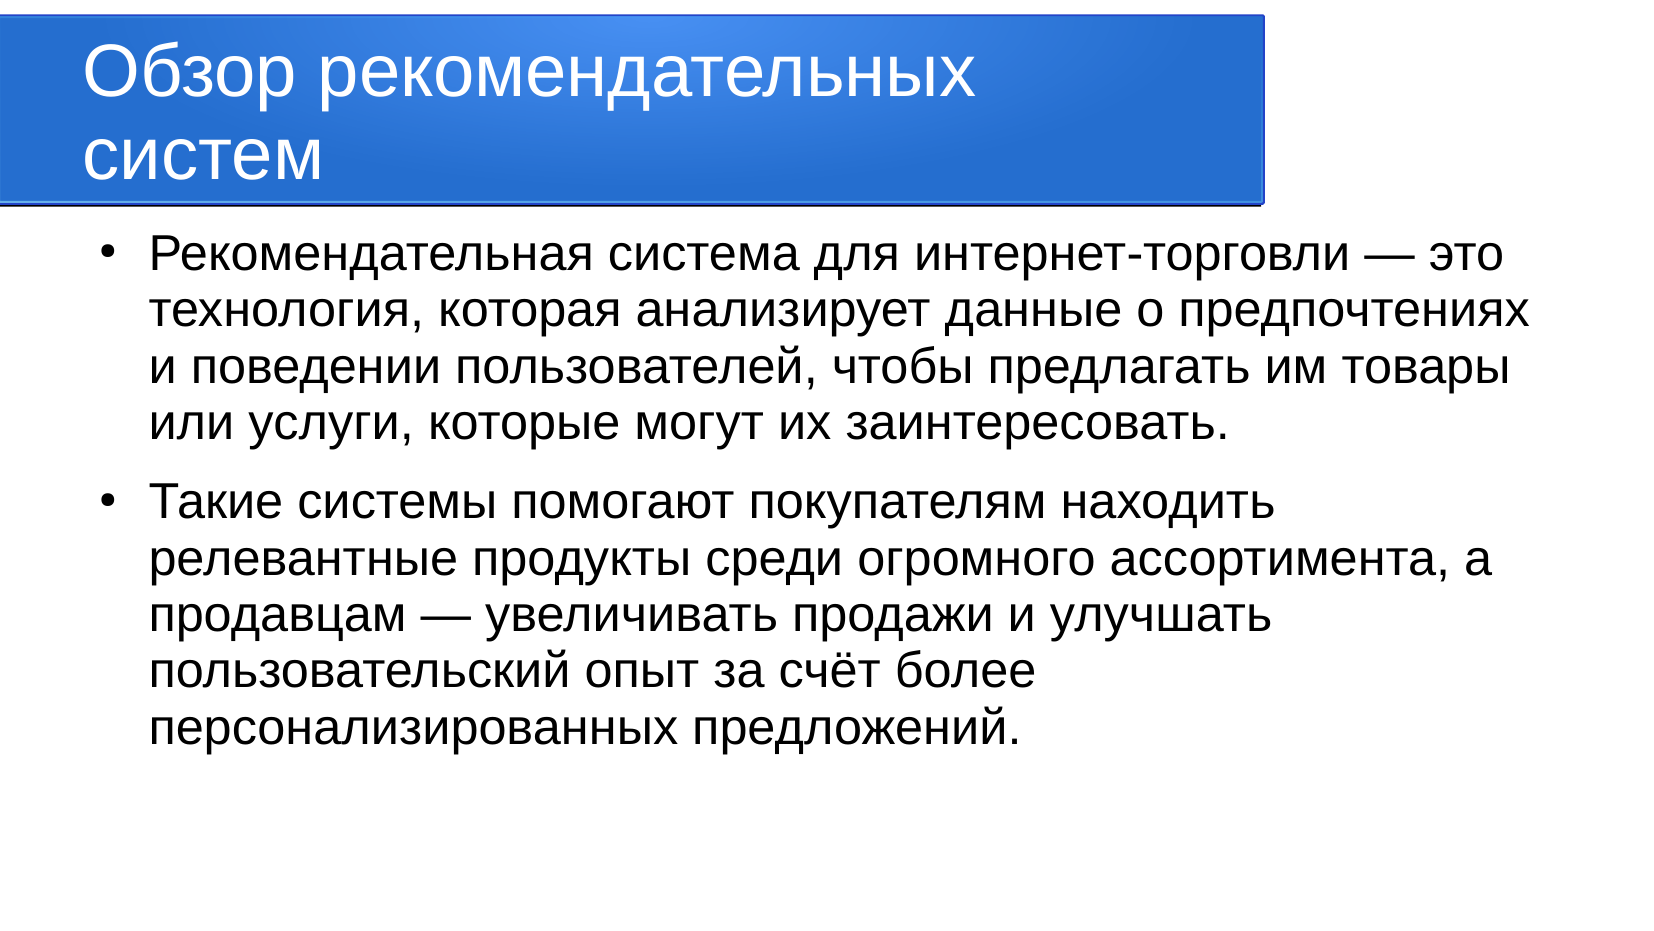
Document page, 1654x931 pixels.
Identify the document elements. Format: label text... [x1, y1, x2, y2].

title Обзор рекомендательных систем [82, 29, 1235, 196]
list Рекомендательная система для интернет-торговли — это технология, которая анализирует данные о предпочтениях и поведении пользователей, чтобы предлагать им товары или услуги, которые могут их заинтересовать. Такие системы помогают покупателям находить релевантные продукты среди огромного ассортимента, а продавцам — увеличивать продажи и улучшать пользовательский опыт за счёт более персонализированных предложений. [82, 224, 1571, 764]
